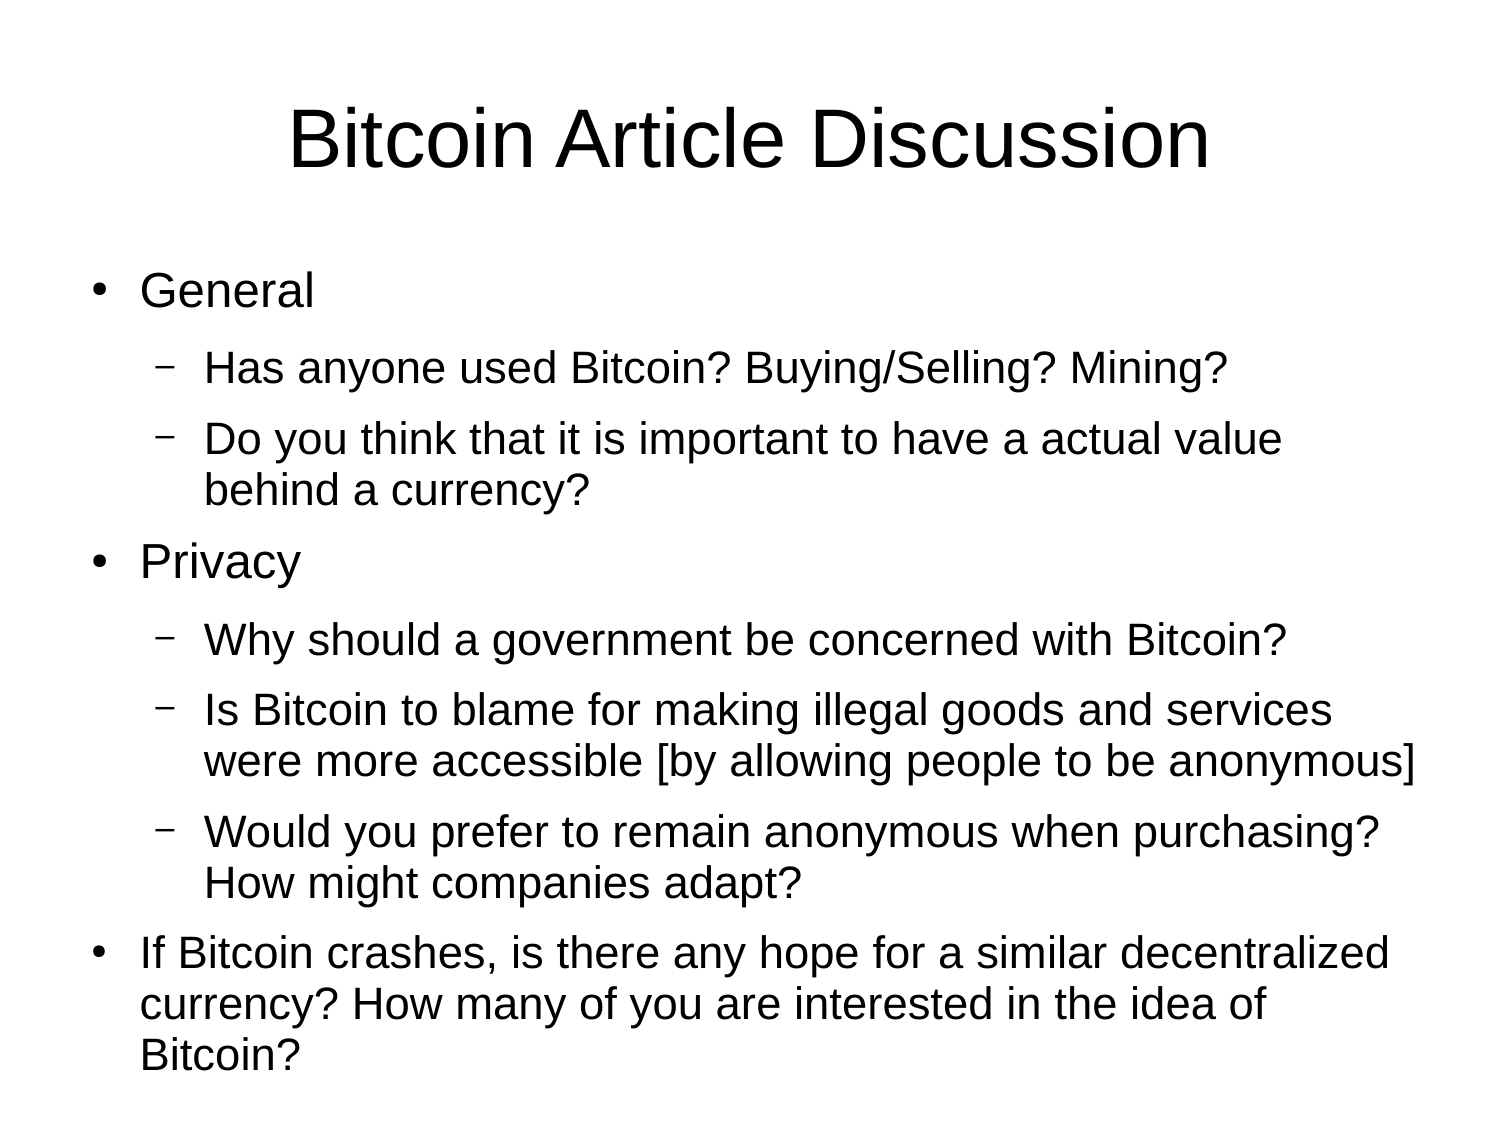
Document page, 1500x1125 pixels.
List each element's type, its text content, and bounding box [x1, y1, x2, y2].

title Bitcoin Article Discussion [75, 44, 1425, 233]
list General Has anyone used Bitcoin? Buying/Selling? Mining? Do you think that it is important to have a actual value behind a currency? Privacy Why should a government be concerned with Bitcoin? Is Bitcoin to blame for making illegal goods and services were more accessible [by allowing people to be anonymous] Would you prefer to remain anonymous when purchasing? How might companies adapt? If Bitcoin crashes, is there any hope for a similar decentralized currency? How many of you are interested in the idea of Bitcoin? [75, 263, 1425, 1125]
